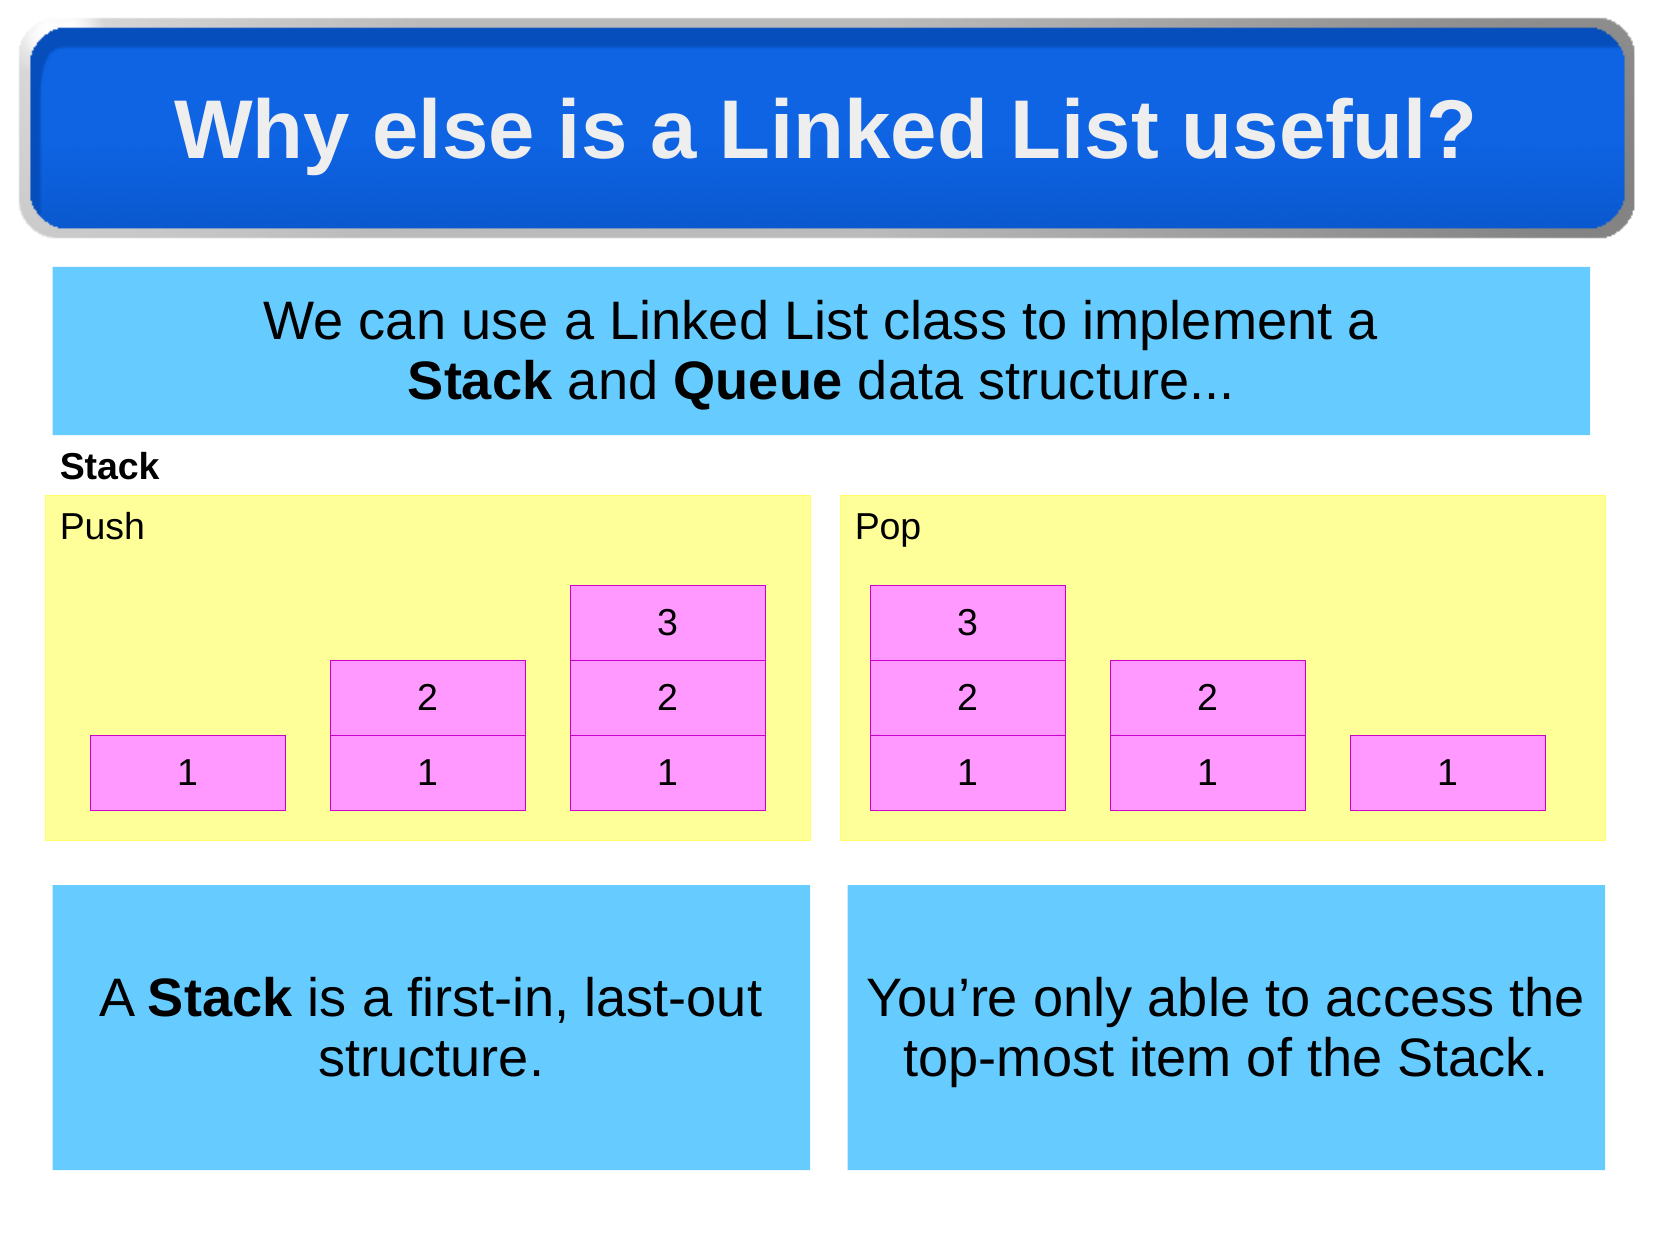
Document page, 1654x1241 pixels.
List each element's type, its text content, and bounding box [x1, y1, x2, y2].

text_box 1 [870, 736, 1066, 811]
title Why else is a Linked List useful? [82, 49, 1571, 211]
text_box 3 [570, 585, 766, 661]
text_box 1 [1110, 736, 1306, 811]
text_box 1 [1350, 735, 1546, 811]
text_box 2 [330, 660, 526, 736]
text_box A Stack is a first-in, last-out structure. [52, 885, 811, 1171]
picture [0, 0, 1654, 1241]
subtitle We can use a Linked List class to implement a Stack and Queue data structure... [52, 266, 1591, 436]
text_box Push [45, 498, 346, 556]
text_box [45, 495, 811, 841]
text_box 3 [870, 585, 1066, 661]
text_box You’re only able to access the top-most item of the Stack. [847, 885, 1606, 1171]
text_box 1 [90, 735, 286, 811]
text_box 1 [330, 736, 526, 811]
text_box 2 [570, 661, 766, 736]
text_box [840, 495, 1606, 841]
text_box 1 [570, 736, 766, 811]
text_box Stack [45, 438, 751, 496]
text_box 2 [1110, 660, 1306, 736]
text_box 2 [870, 661, 1066, 736]
text_box Pop [840, 498, 1141, 556]
